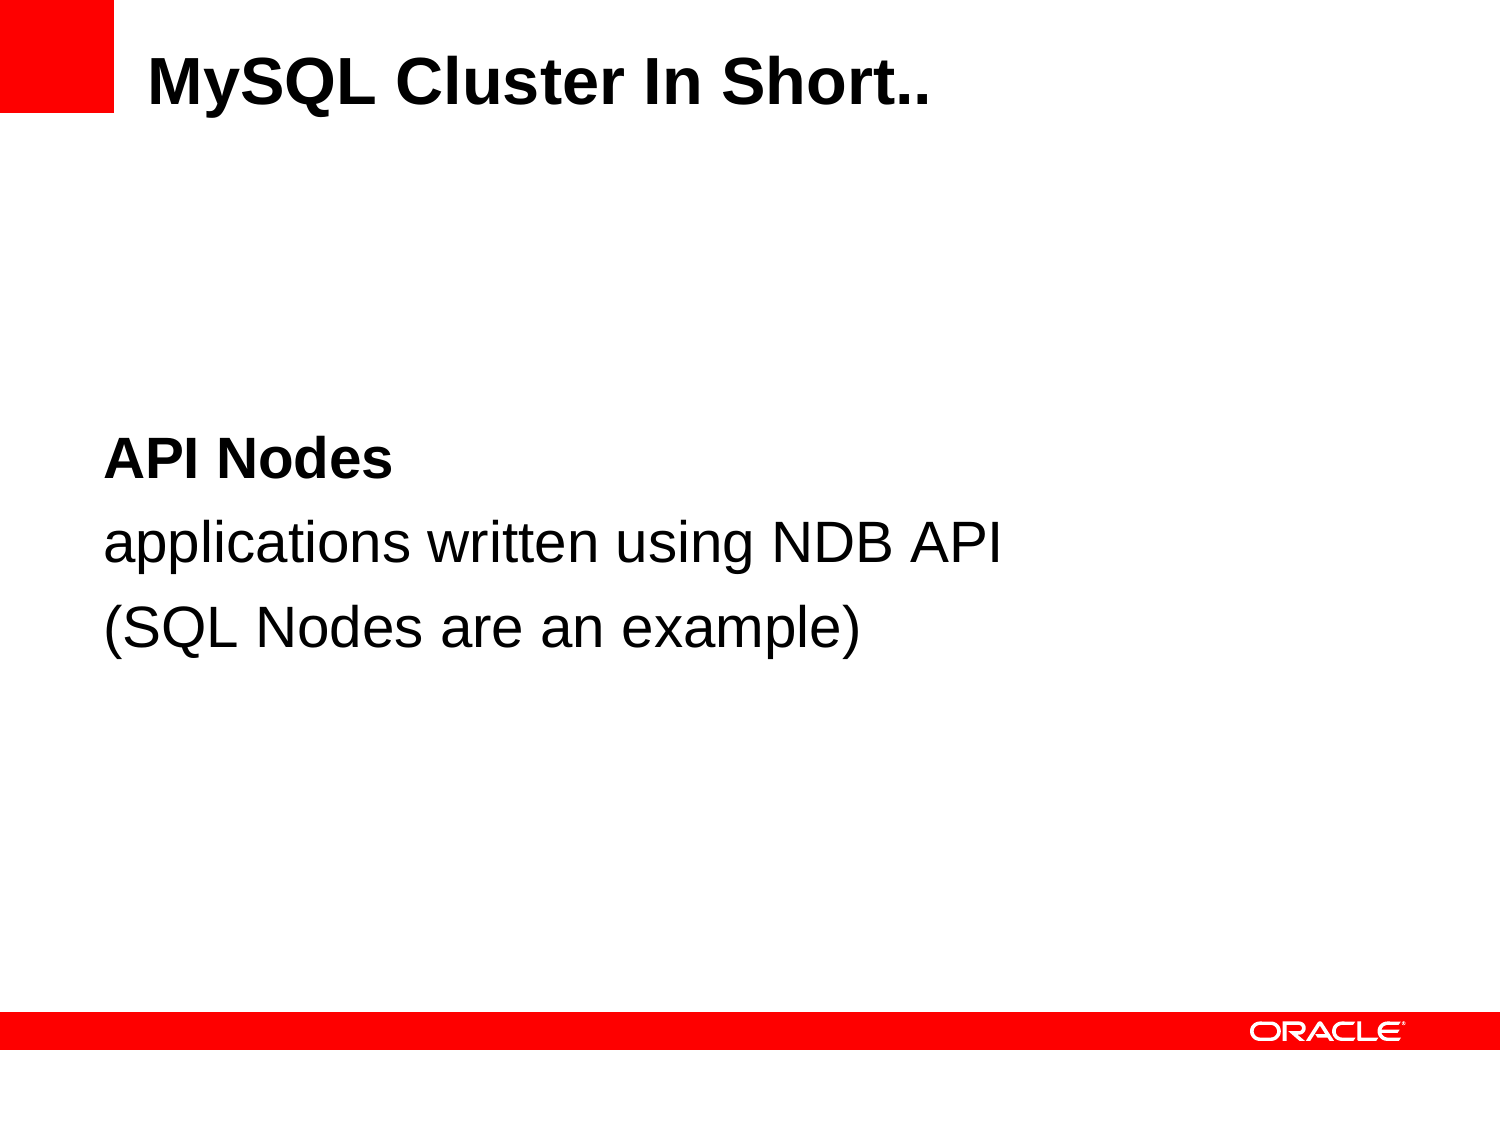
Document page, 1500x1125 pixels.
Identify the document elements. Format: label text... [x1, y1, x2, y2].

text_box API Nodes applications written using NDB API (SQL Nodes are an example) [88, 412, 1388, 667]
picture [0, 1012, 1500, 1050]
title MySQL Cluster In Short.. [147, 8, 1392, 119]
picture [0, 0, 114, 113]
